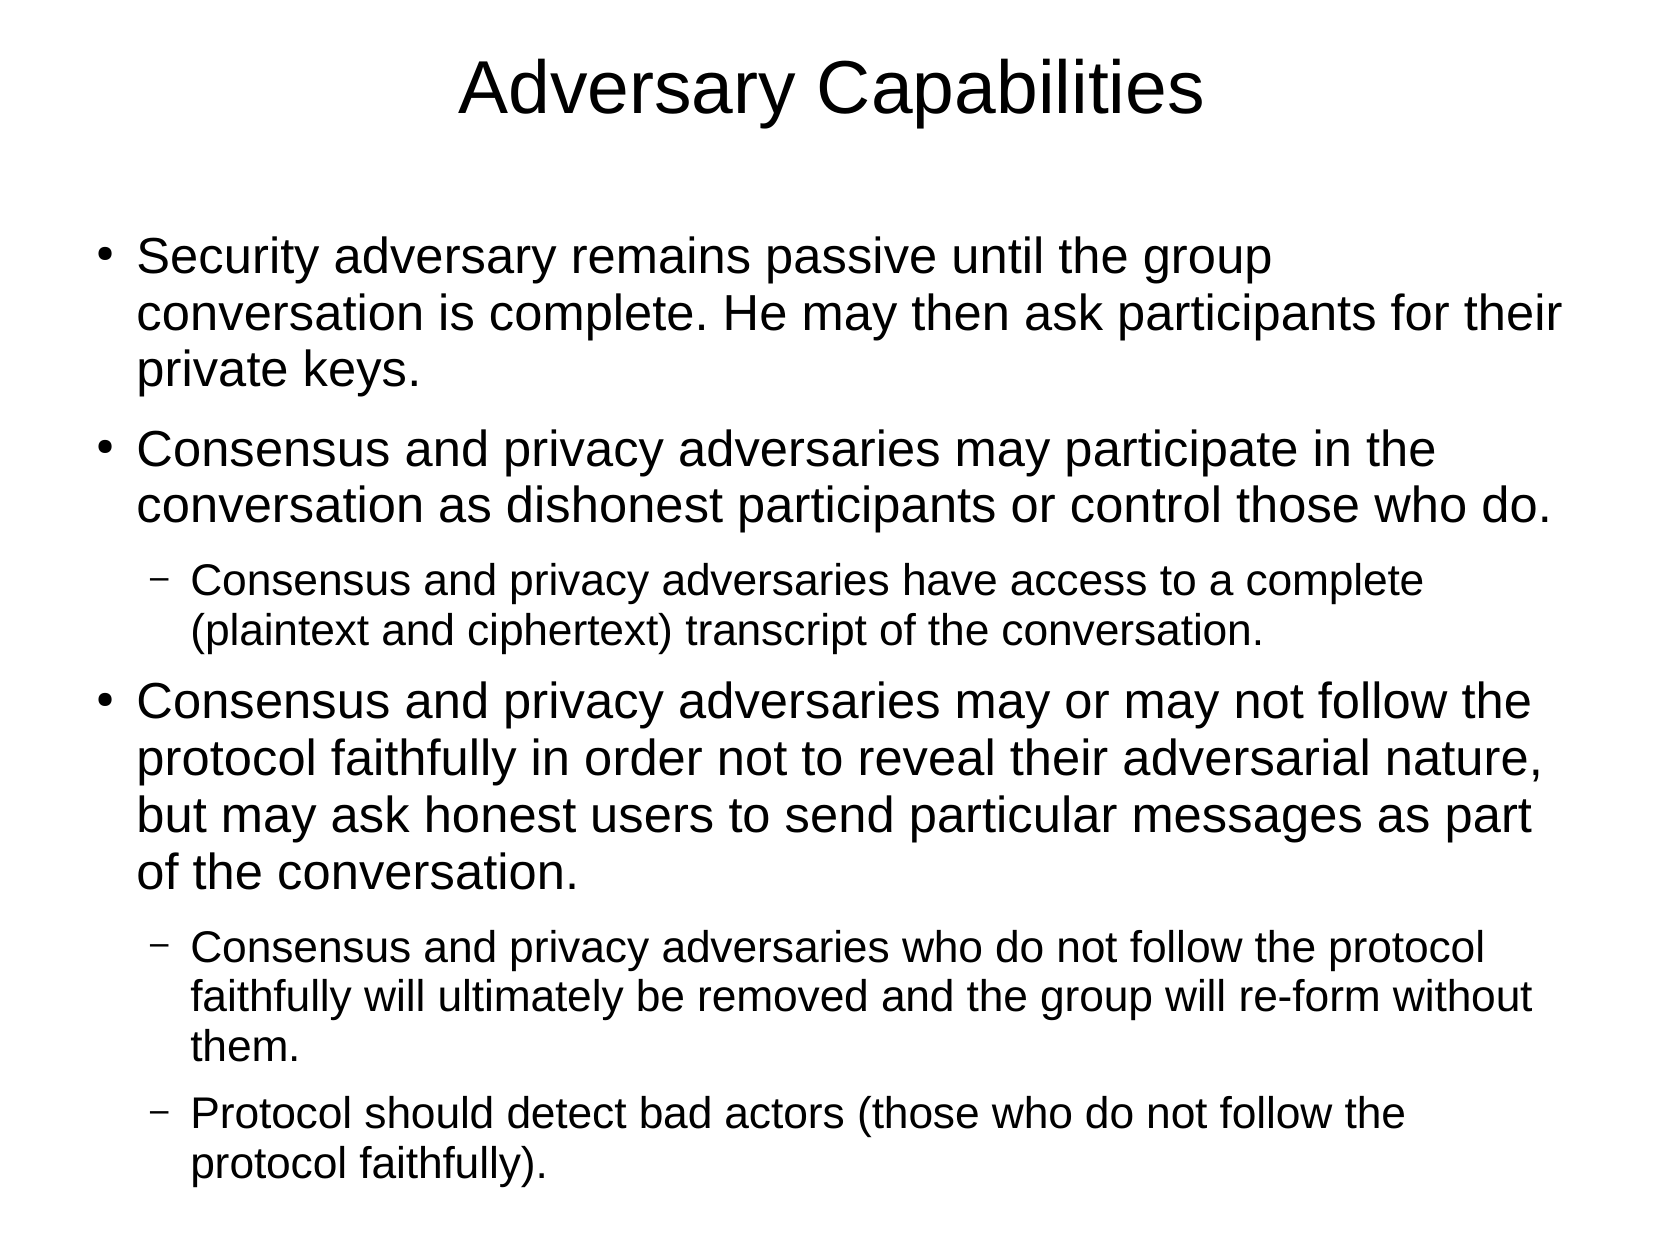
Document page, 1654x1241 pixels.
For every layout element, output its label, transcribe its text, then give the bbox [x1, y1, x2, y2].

list Security adversary remains passive until the group conversation is complete. He may then ask participants for their private keys. Consensus and privacy adversaries may participate in the conversation as dishonest participants or control those who do. Consensus and privacy adversaries have access to a complete (plaintext and ciphertext) transcript of the conversation. Consensus and privacy adversaries may or may not follow the protocol faithfully in order not to reveal their adversarial nature, but may ask honest users to send particular messages as part of the conversation. Consensus and privacy adversaries who do not follow the protocol faithfully will ultimately be removed and the group will re-form without them. Protocol should detect bad actors (those who do not follow the protocol faithfully). [82, 227, 1571, 1204]
title Adversary Capabilities [87, 0, 1577, 191]
